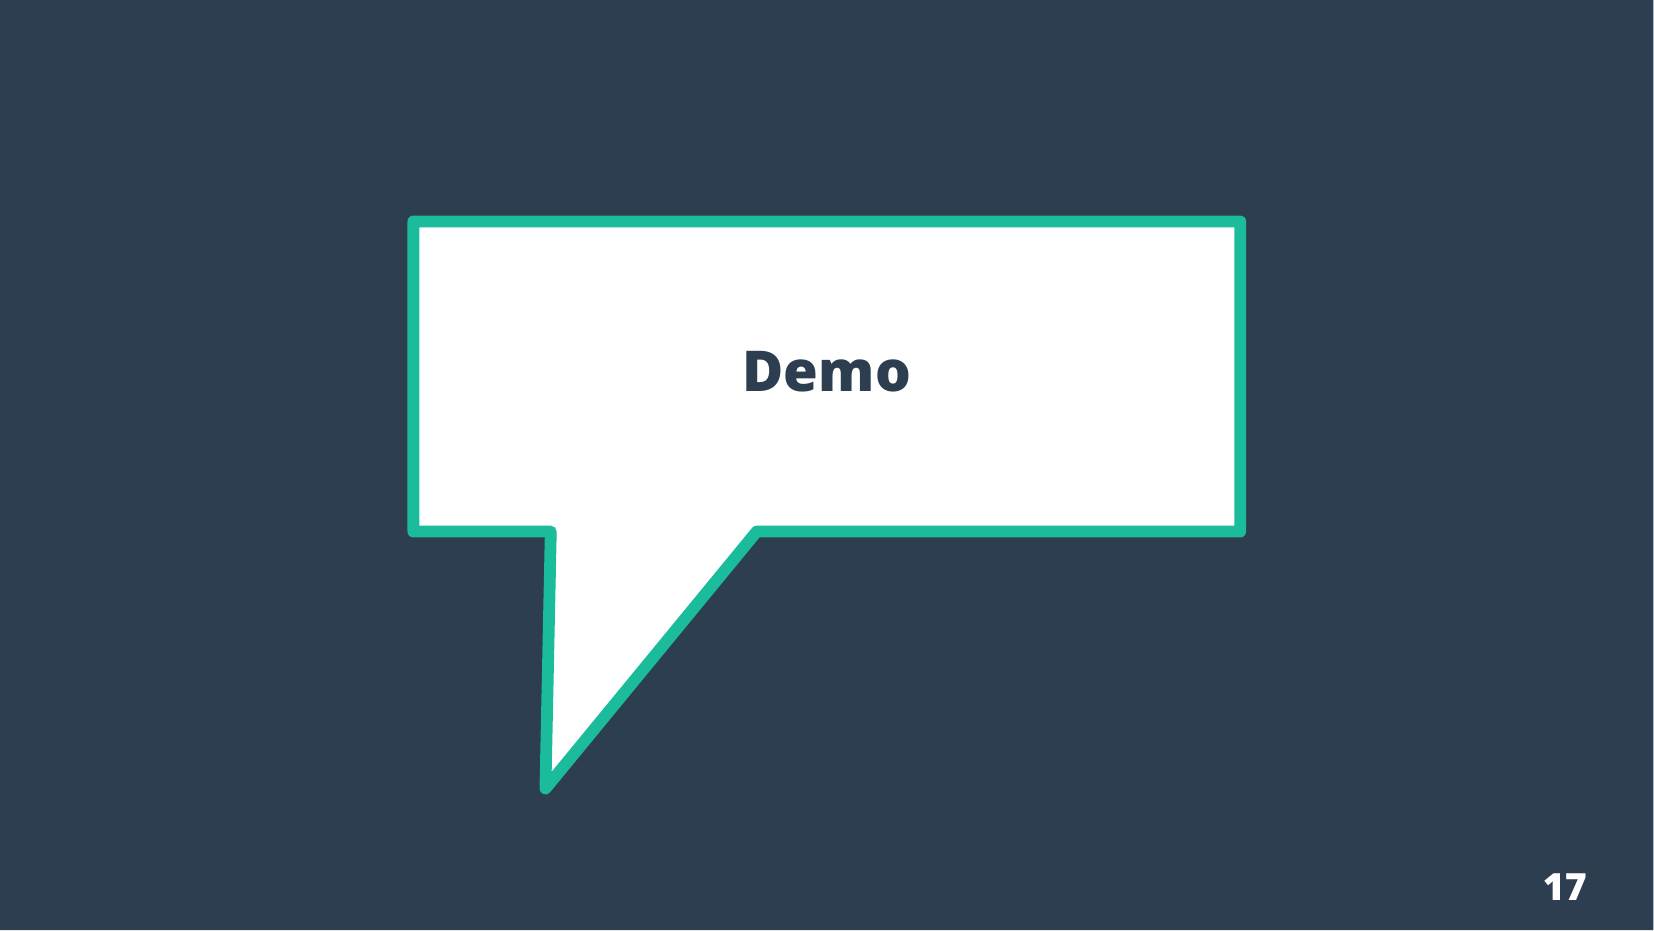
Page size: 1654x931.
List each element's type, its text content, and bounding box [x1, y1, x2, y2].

title Demo [442, 236, 1211, 502]
